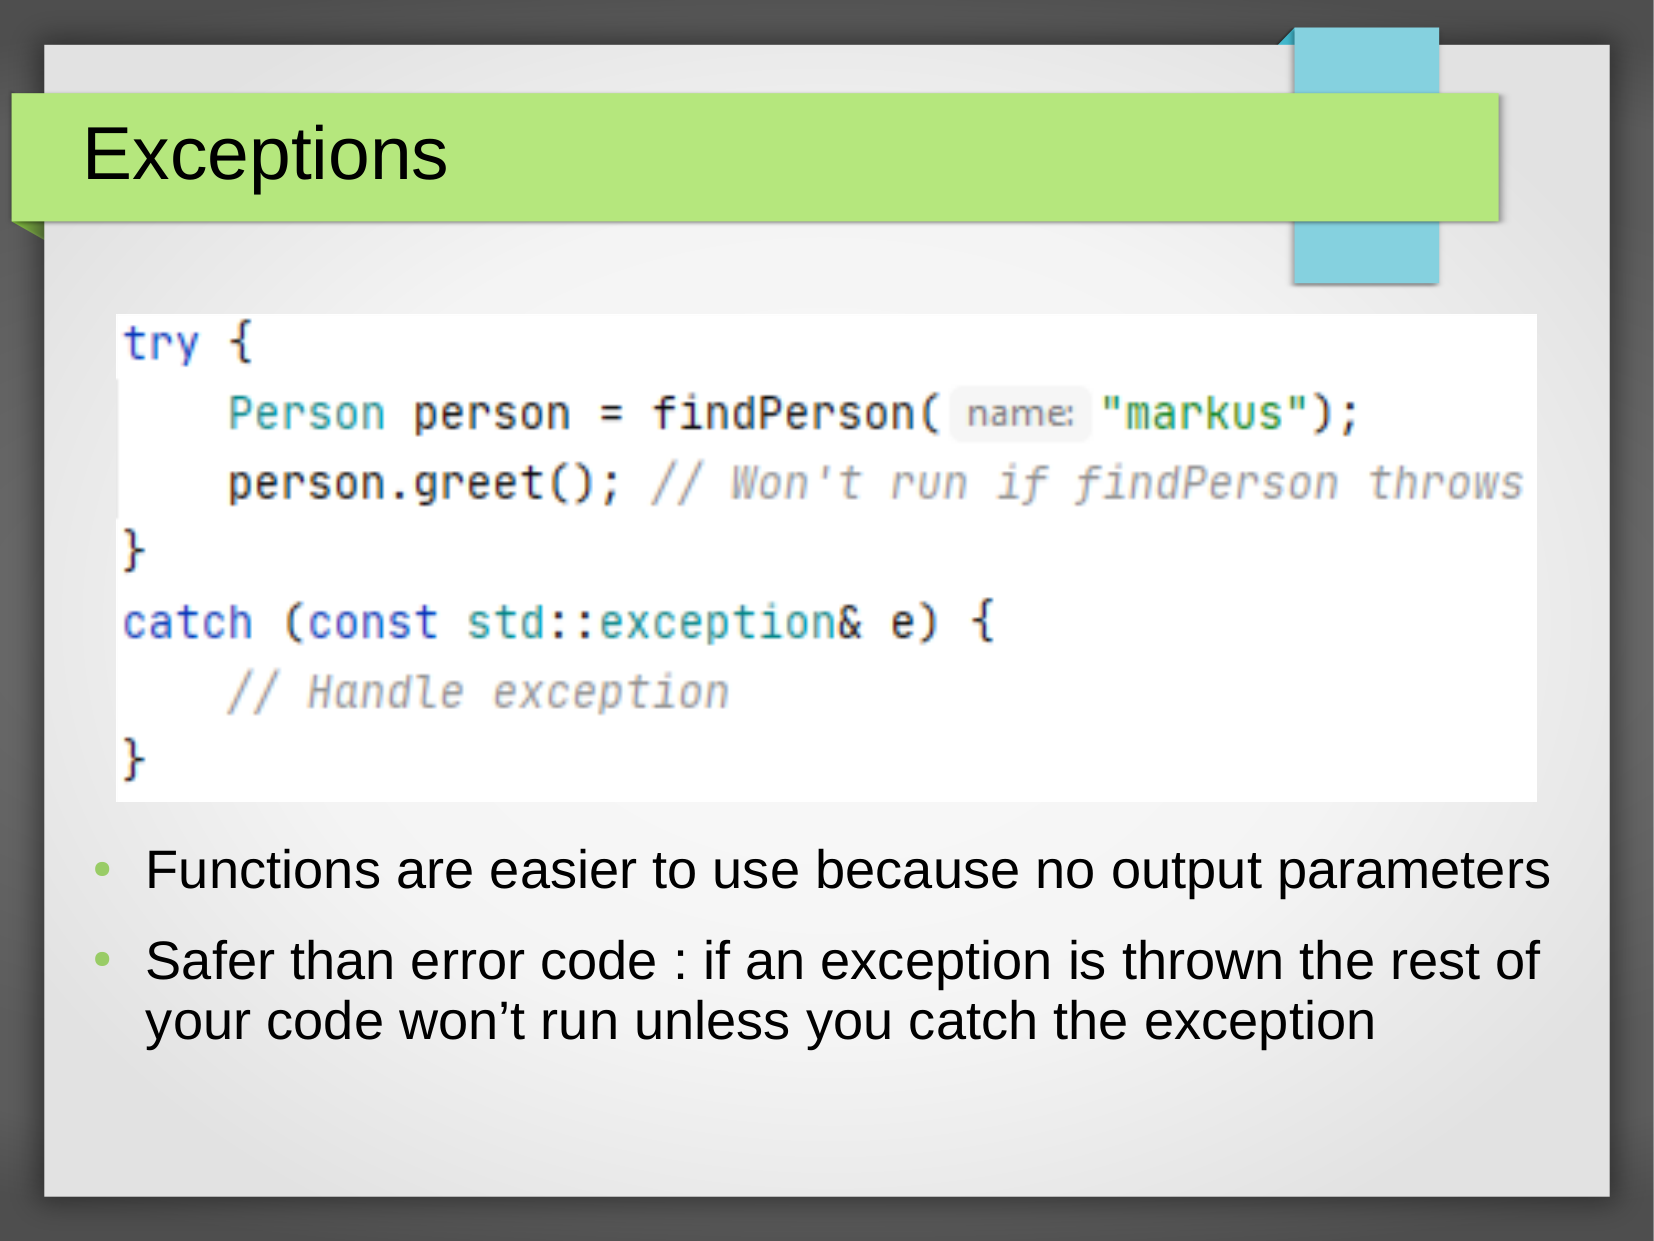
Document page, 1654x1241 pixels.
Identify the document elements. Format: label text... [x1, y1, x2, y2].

title Exceptions [82, 94, 1264, 213]
list Functions are easier to use because no output parameters Safer than error code : if an exception is thrown the rest of your code won’t run unless you catch the exception [75, 840, 1564, 1066]
picture [0, 0, 1654, 1241]
